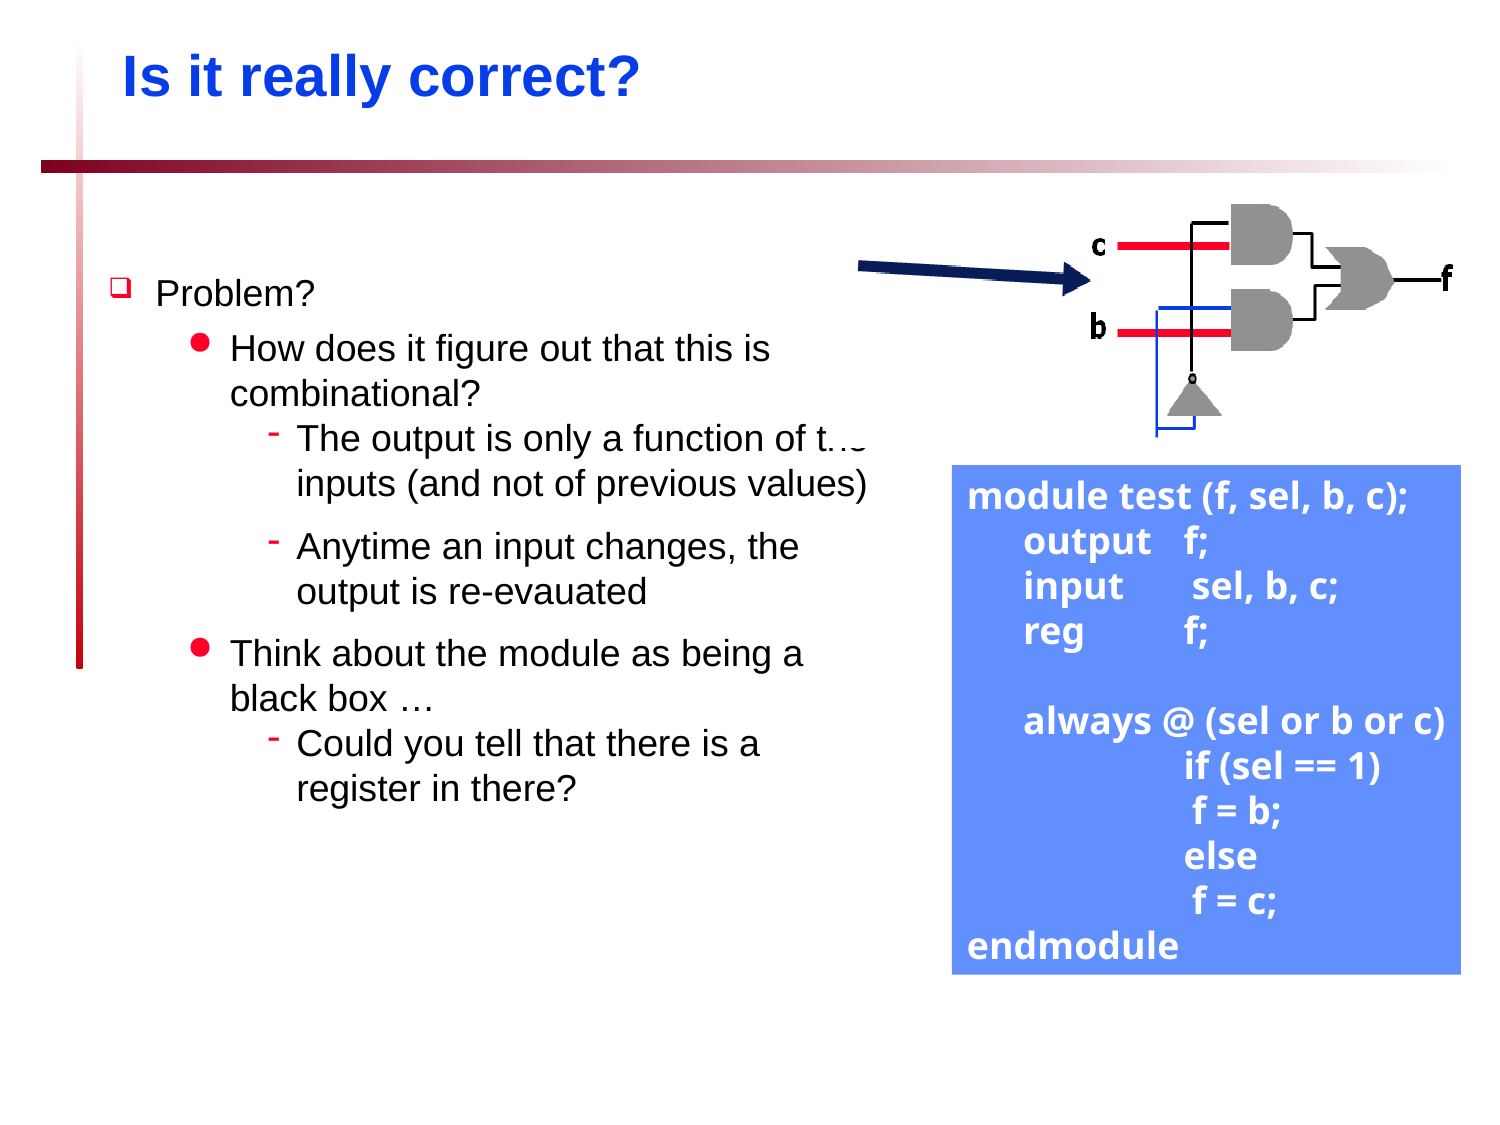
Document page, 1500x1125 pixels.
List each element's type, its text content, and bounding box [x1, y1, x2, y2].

picture [829, 179, 1496, 448]
text_box module test (f, sel, b, c); output f; input sel, b, c; reg f; always @ (sel or b or c) if (sel == 1) f = b; else f = c; endmodule [951, 465, 1461, 975]
title Is it really correct? [112, 43, 1400, 240]
list Problem? How does it figure out that this is combinational? The output is only a function of the inputs (and not of previous values) Anytime an input changes, the output is re-evauated Think about the module as being a black box … Could you tell that there is a register in there? [97, 267, 892, 929]
